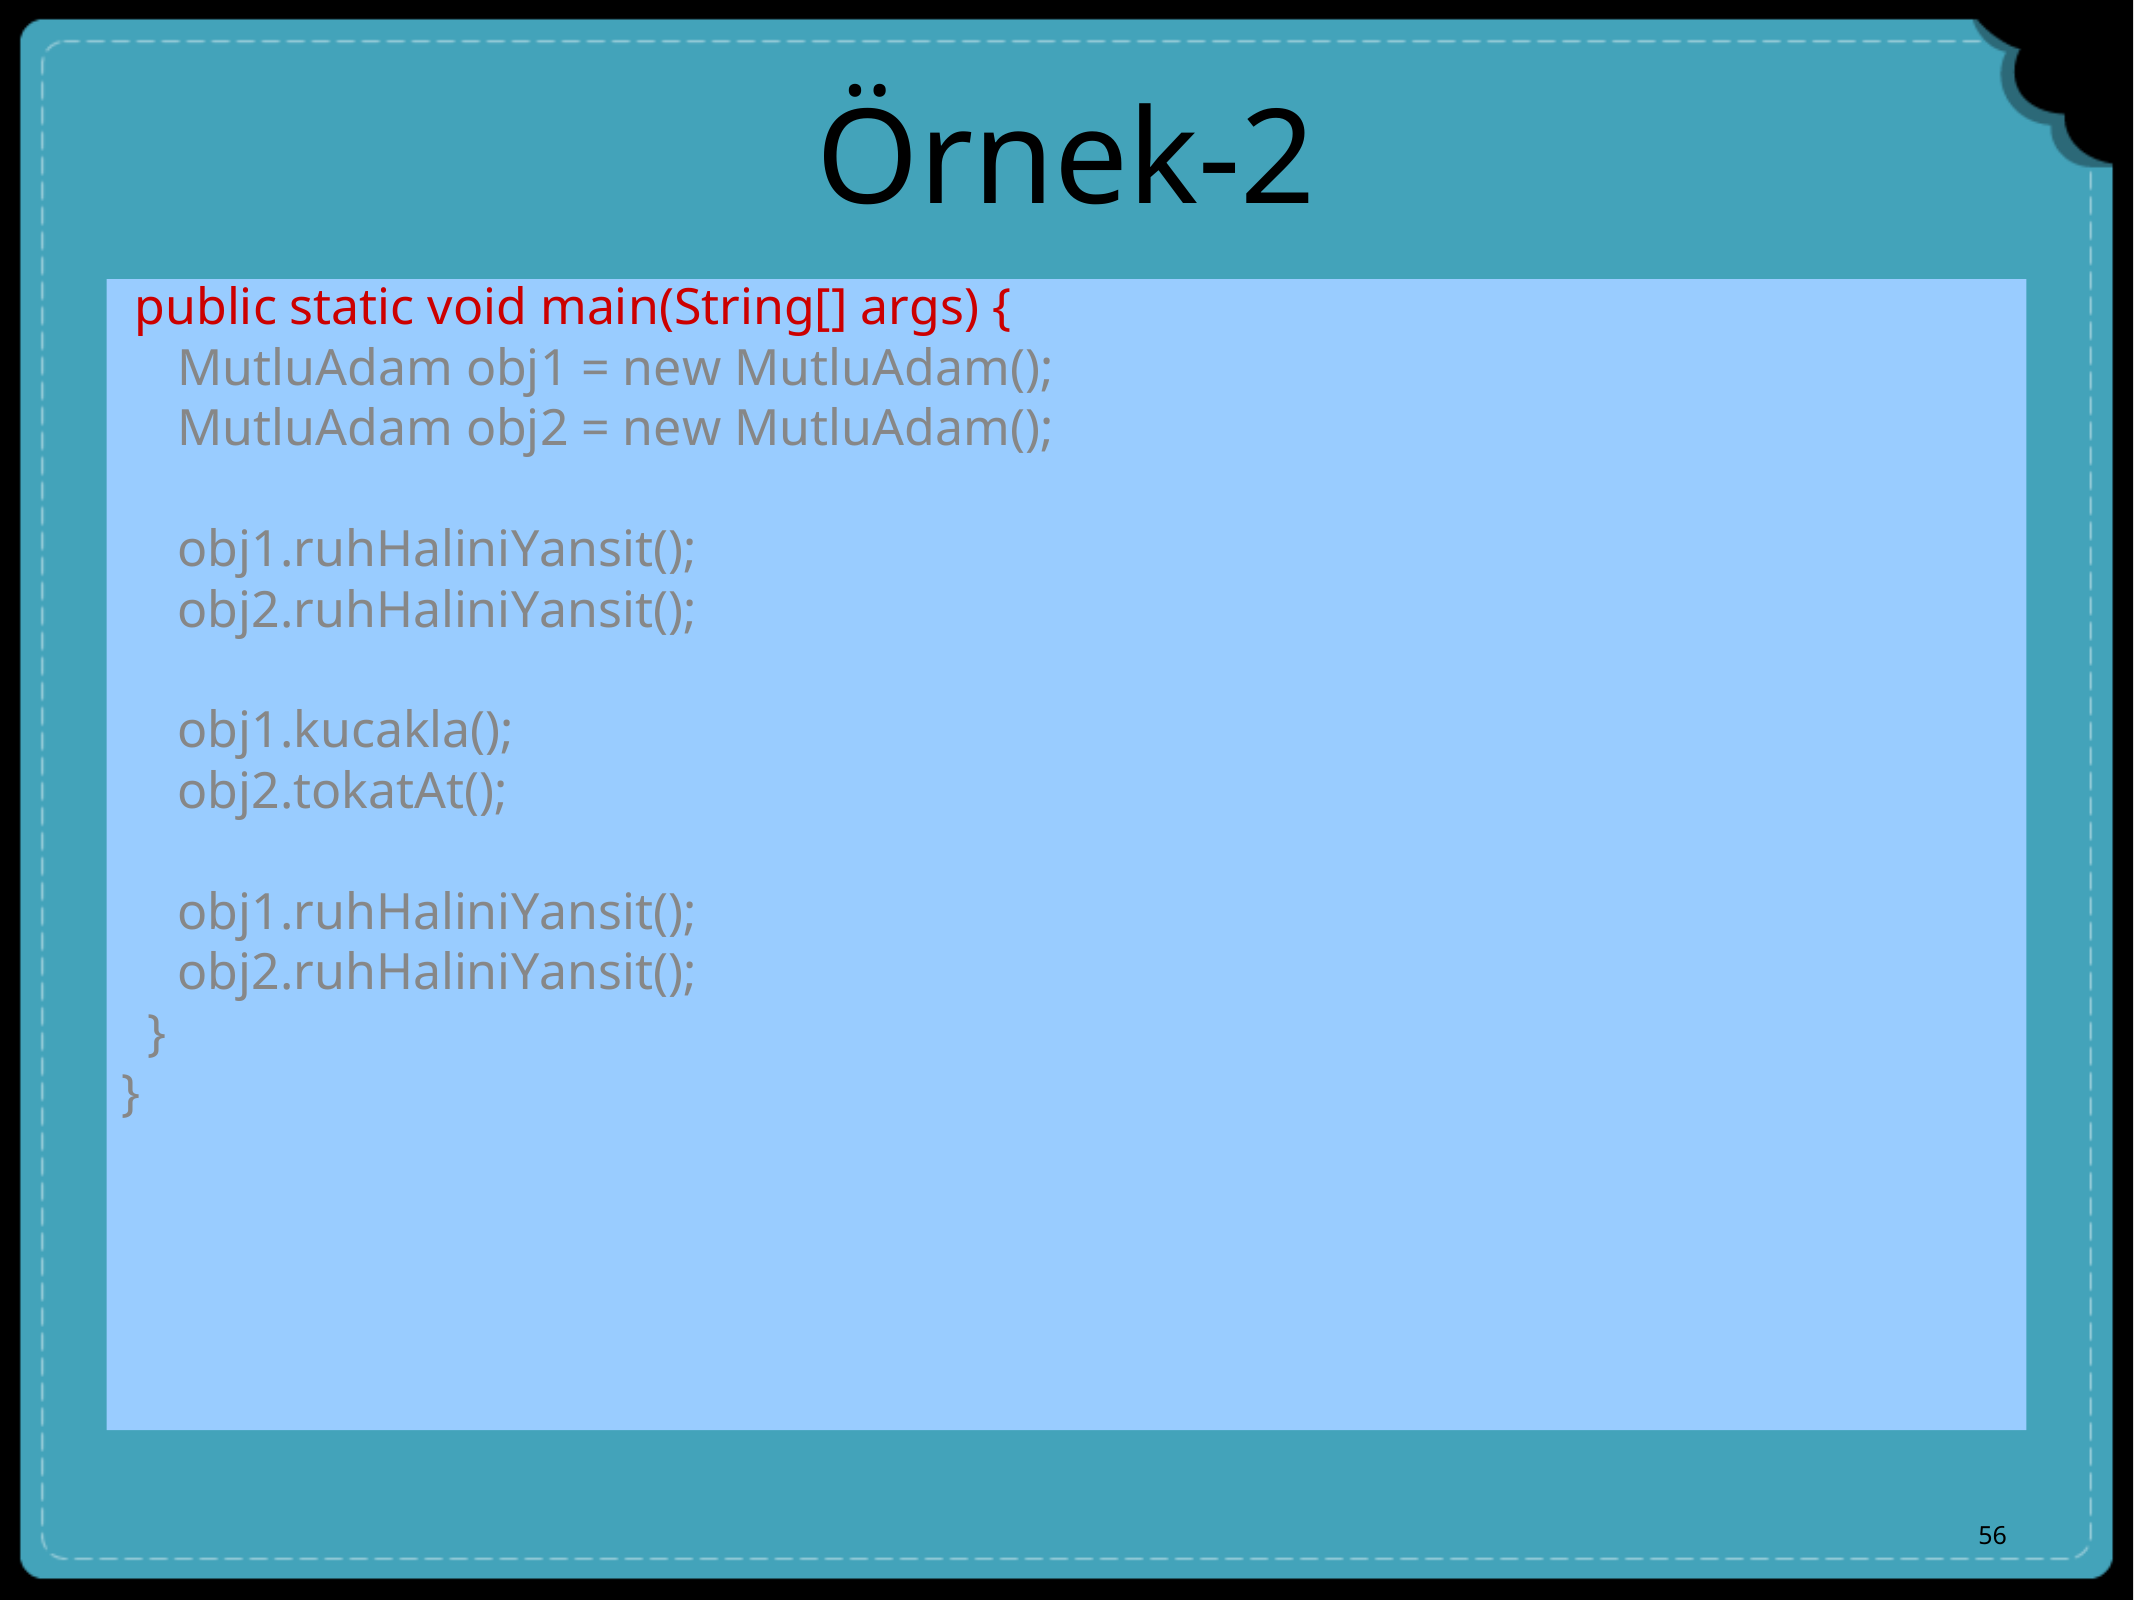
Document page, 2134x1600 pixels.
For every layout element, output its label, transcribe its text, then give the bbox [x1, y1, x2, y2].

list public static void main(String[] args) { MutluAdam obj1 = new MutluAdam(); MutluAdam obj2 = new MutluAdam(); obj1.ruhHaliniYansit(); obj2.ruhHaliniYansit(); obj1.kucakla(); obj2.tokatAt(); obj1.ruhHaliniYansit(); obj2.ruhHaliniYansit(); } } [106, 279, 2027, 1431]
title Örnek-2 [106, 64, 2027, 279]
picture [0, 0, 2134, 1600]
